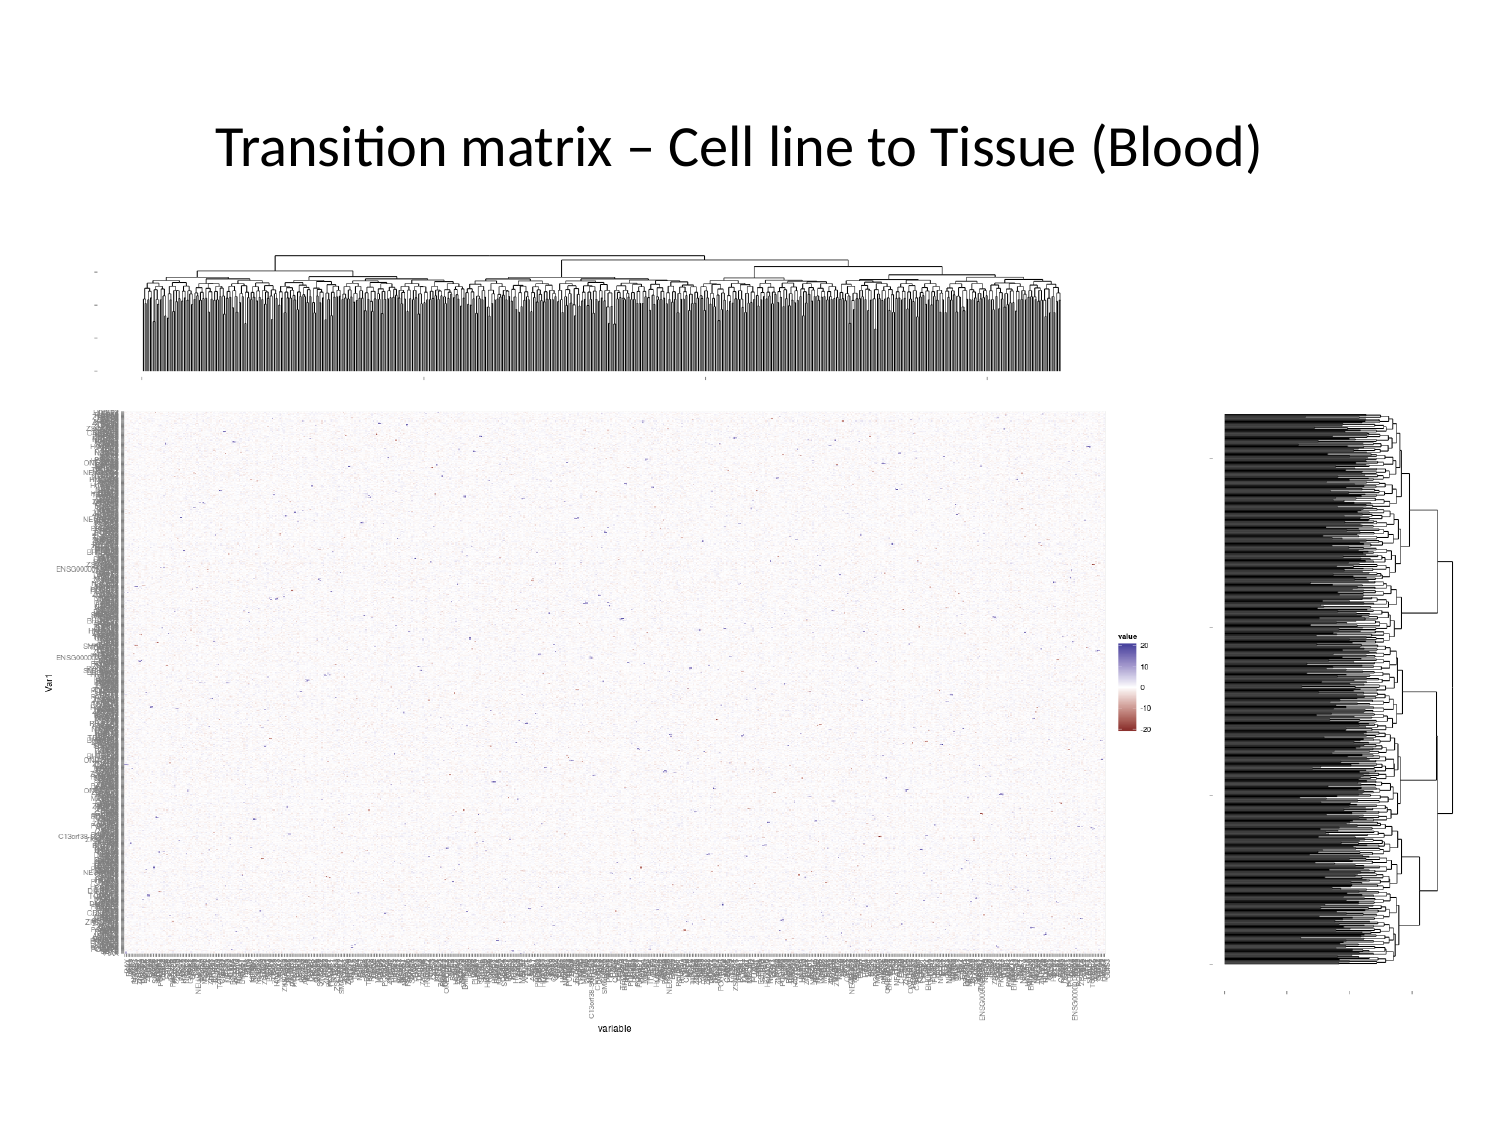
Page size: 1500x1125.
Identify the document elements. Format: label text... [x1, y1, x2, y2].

title Transition matrix – Cell line to Tissue (Blood) [101, 31, 1377, 235]
picture [34, 235, 1464, 1042]
